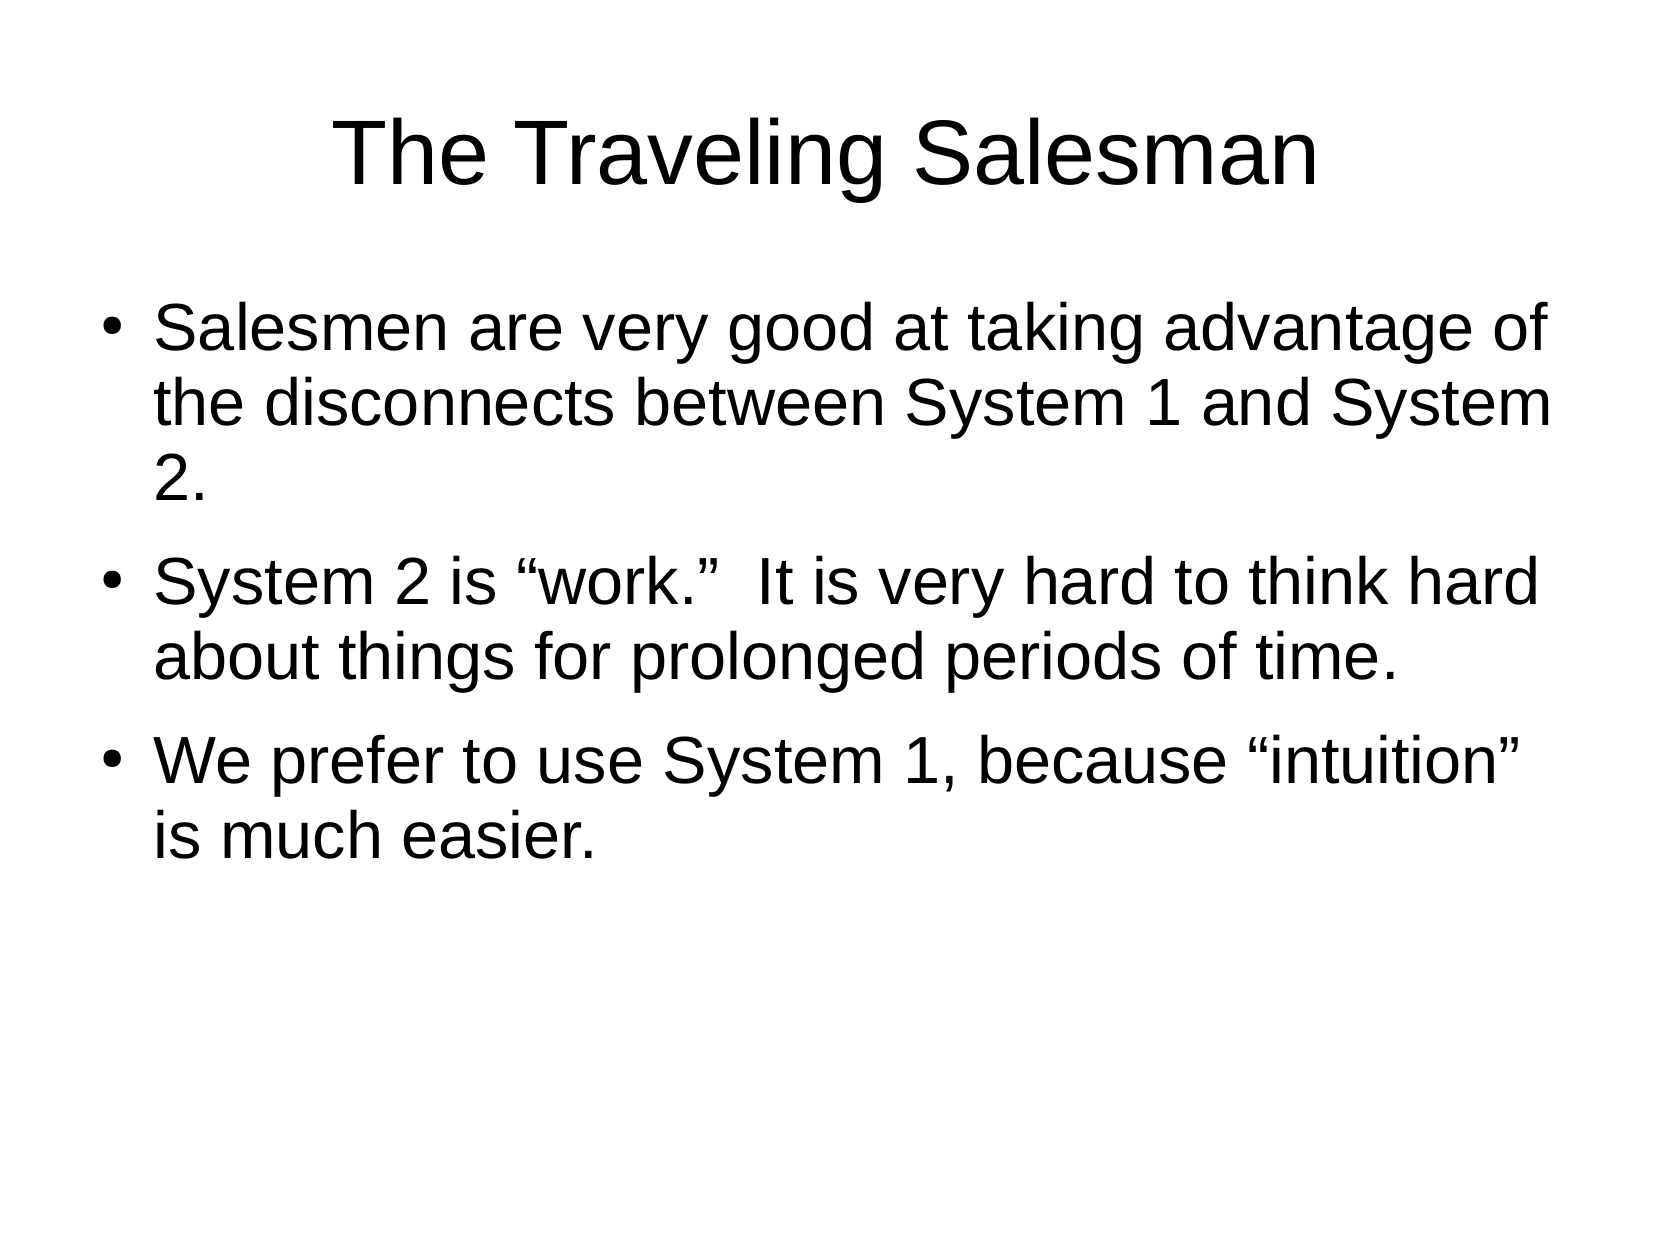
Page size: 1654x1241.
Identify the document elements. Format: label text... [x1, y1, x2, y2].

title The Traveling Salesman [82, 49, 1571, 257]
list Salesmen are very good at taking advantage of the disconnects between System 1 and System 2. System 2 is “work.” It is very hard to think hard about things for prolonged periods of time. We prefer to use System 1, because “intuition” is much easier. [82, 290, 1571, 1010]
